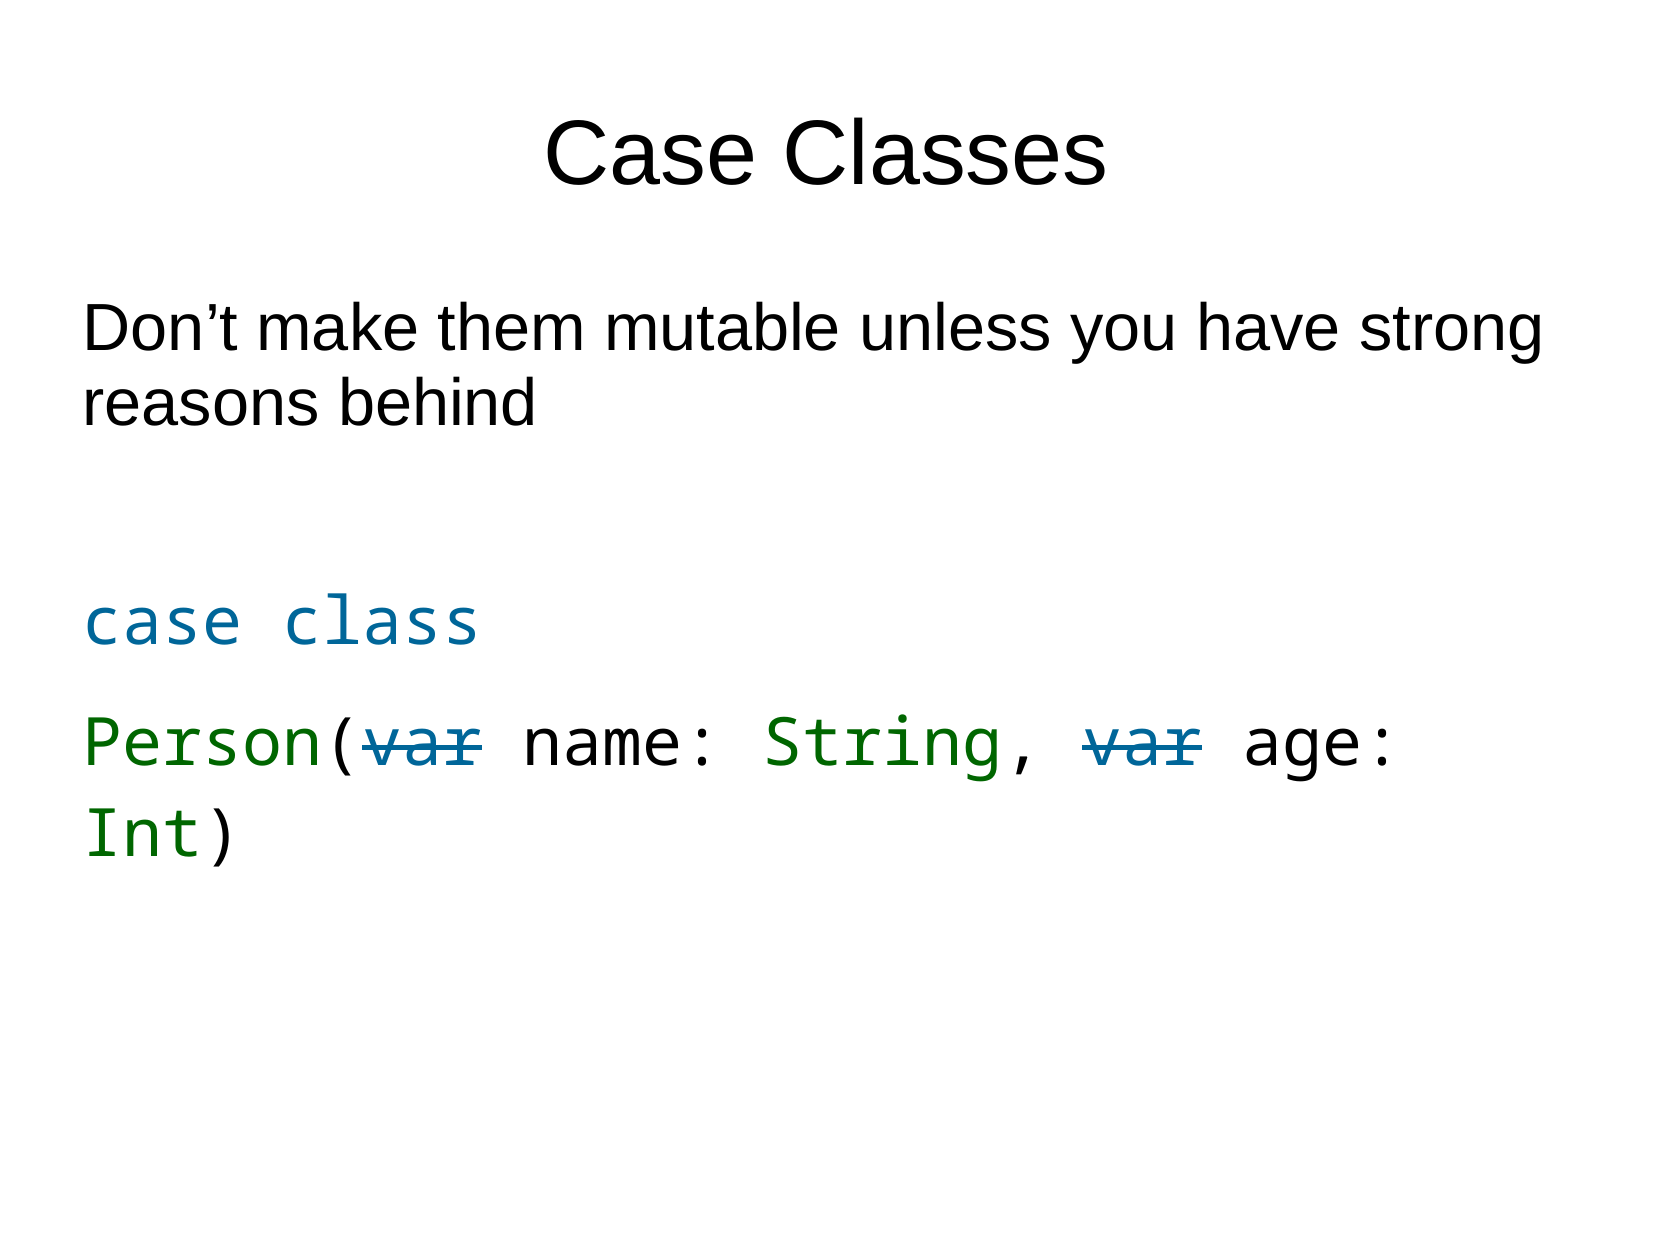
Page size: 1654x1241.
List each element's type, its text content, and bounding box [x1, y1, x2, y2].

title Case Classes [82, 49, 1571, 257]
list Don’t make them mutable unless you have strong reasons behind case class Person(var name: String, var age: Int) [82, 290, 1571, 1010]
